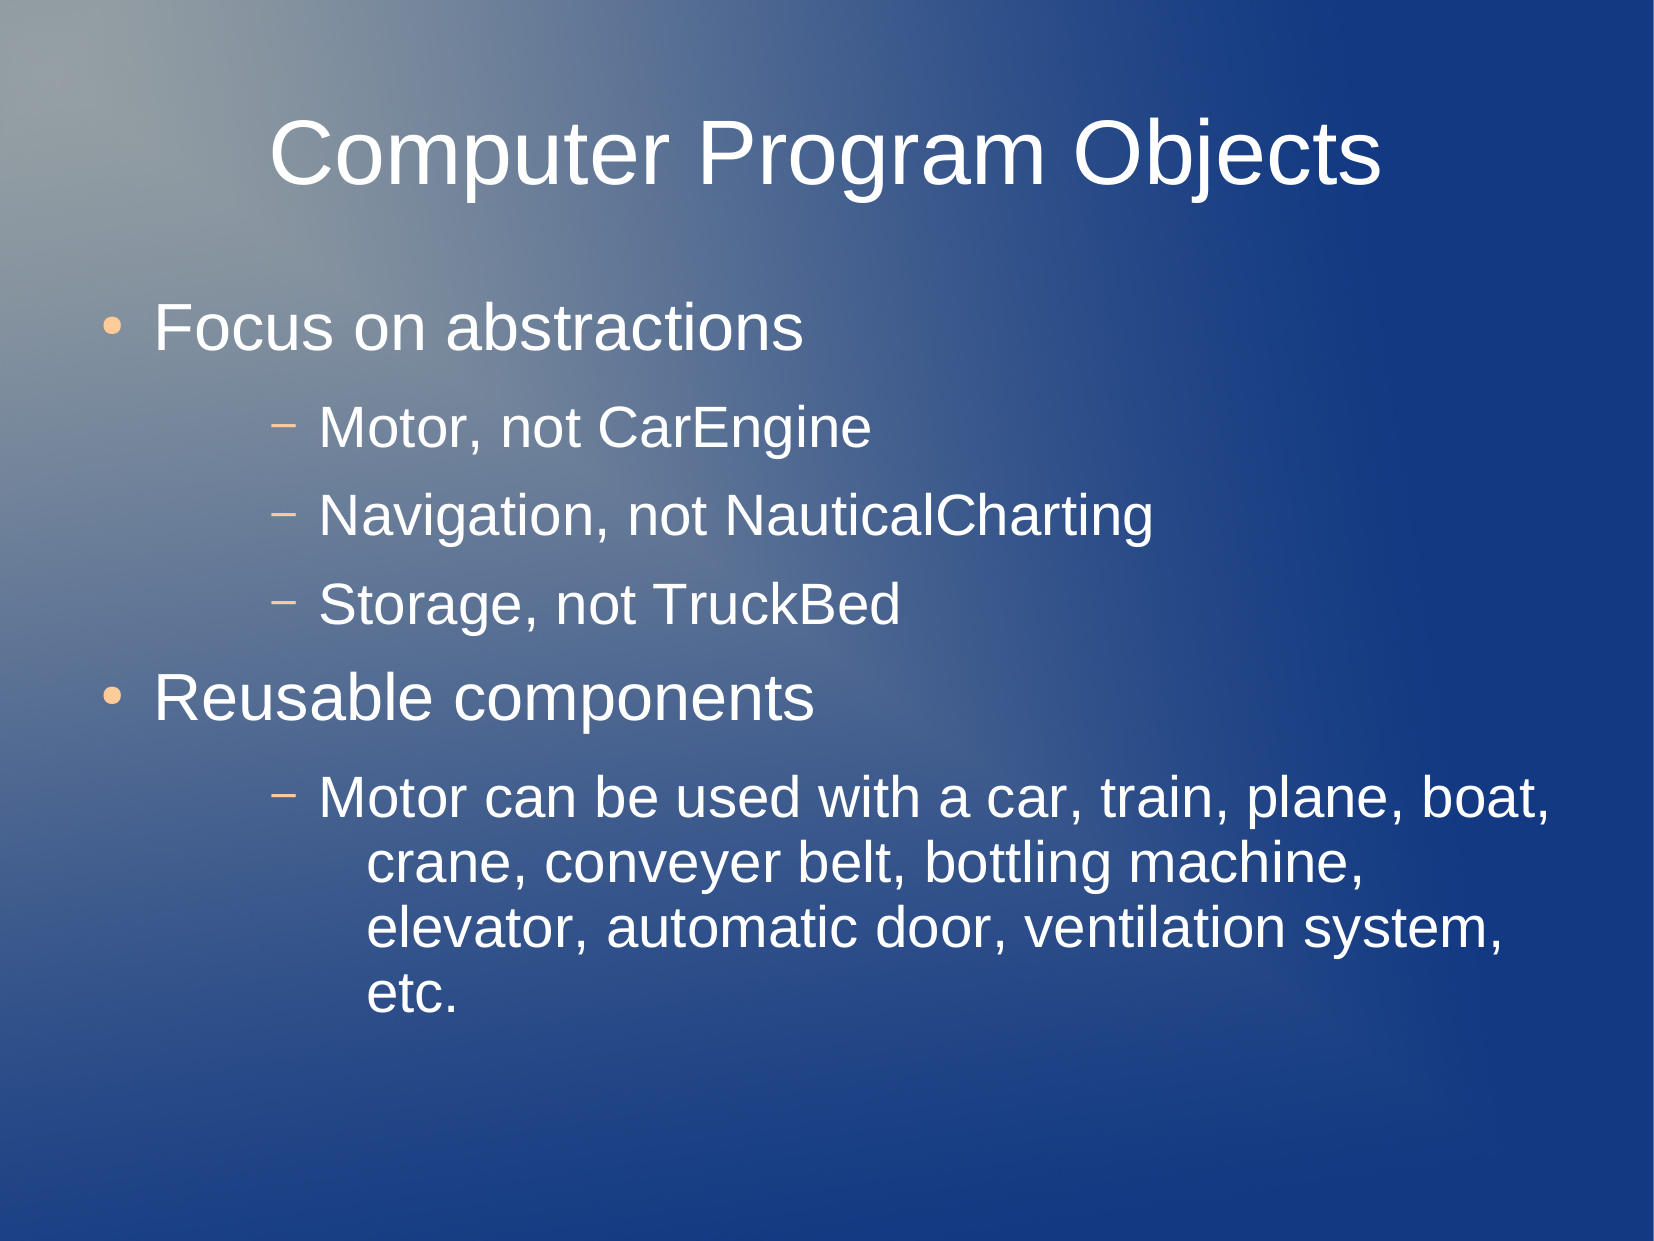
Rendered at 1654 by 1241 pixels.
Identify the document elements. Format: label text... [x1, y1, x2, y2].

title Computer Program Objects [82, 49, 1571, 257]
list Focus on abstractions Motor, not CarEngine Navigation, not NauticalCharting Storage, not TruckBed Reusable components Motor can be used with a car, train, plane, boat, crane, conveyer belt, bottling machine, elevator, automatic door, ventilation system, etc. [82, 290, 1571, 1109]
picture [0, 0, 1654, 1241]
